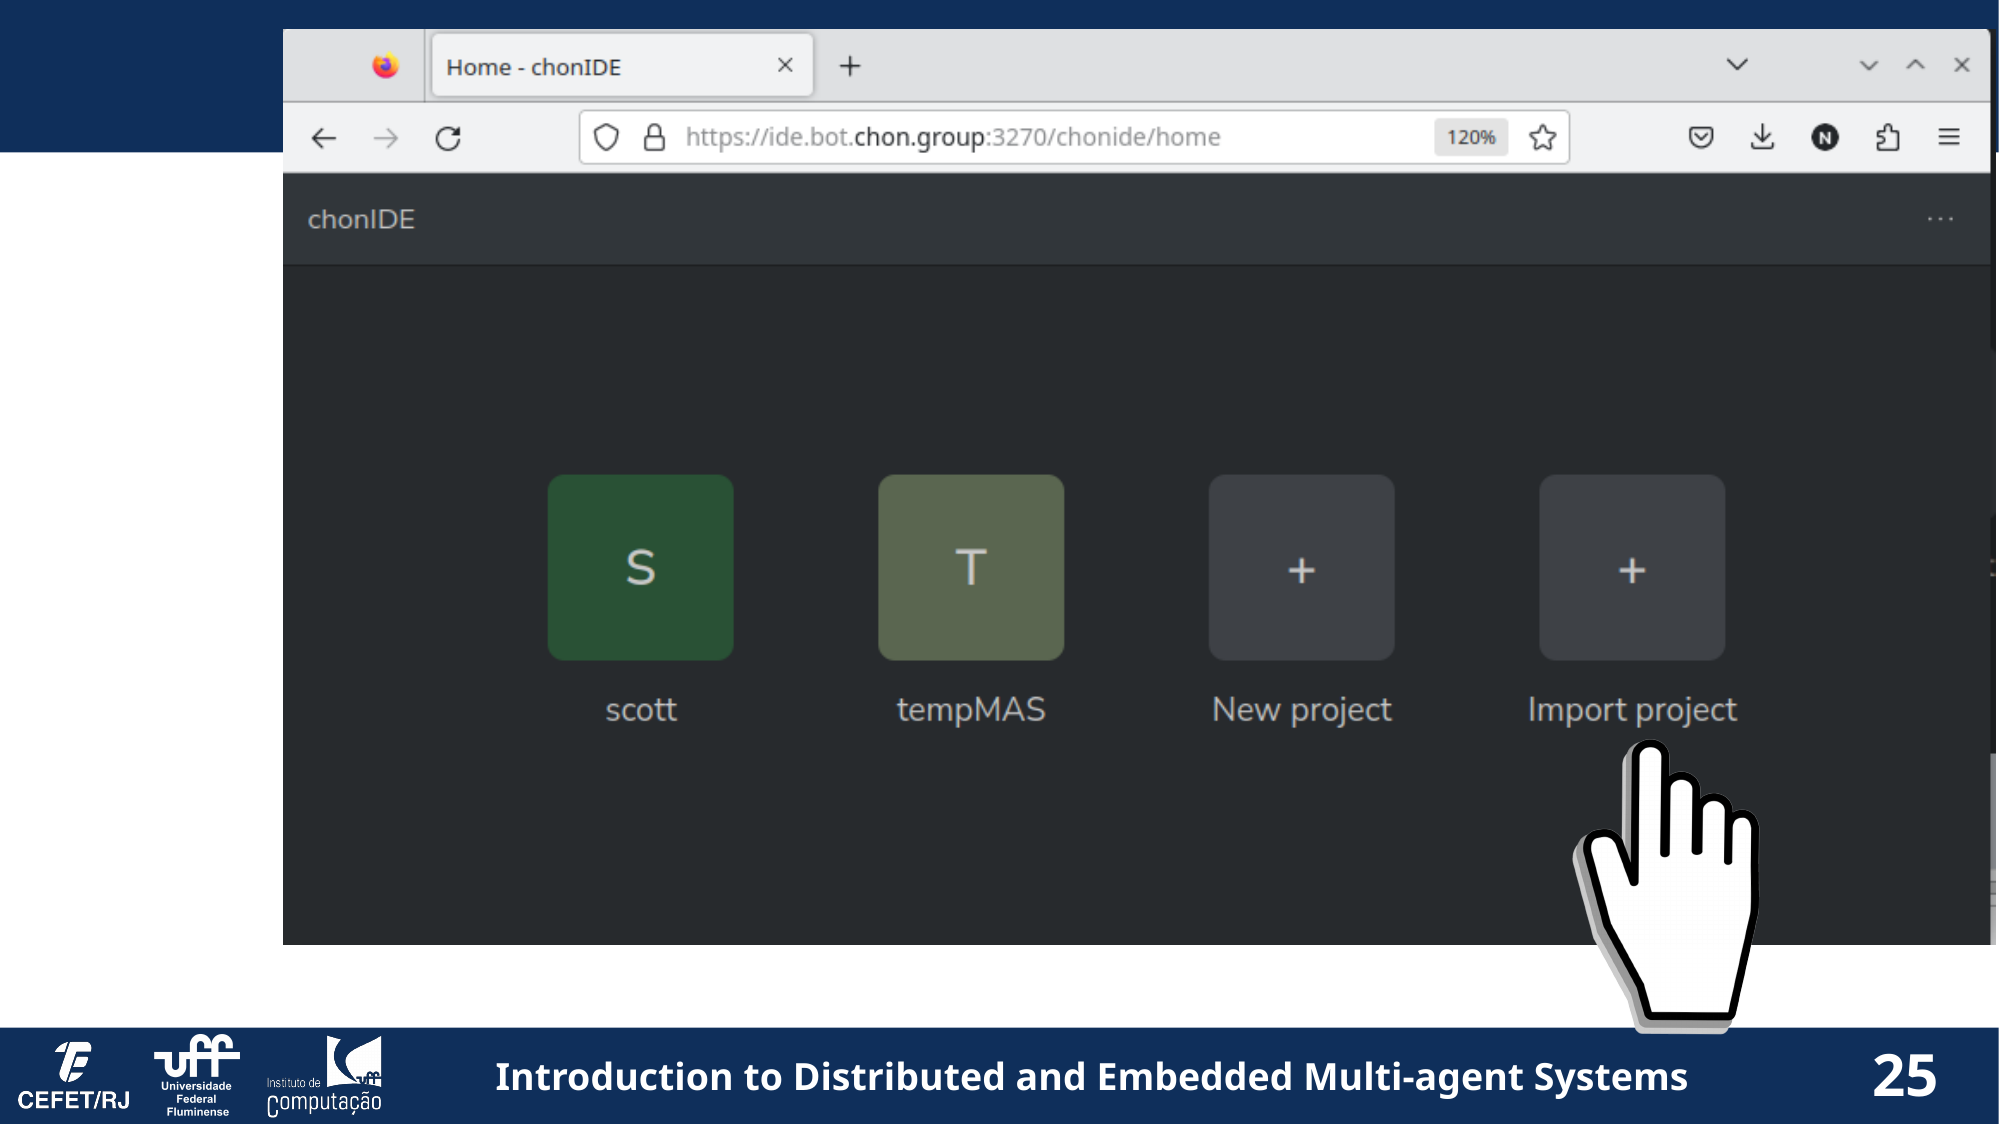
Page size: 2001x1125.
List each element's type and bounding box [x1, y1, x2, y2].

picture [153, 1033, 241, 1121]
picture [265, 1033, 383, 1118]
picture [18, 1021, 129, 1125]
picture [283, 29, 1996, 1036]
